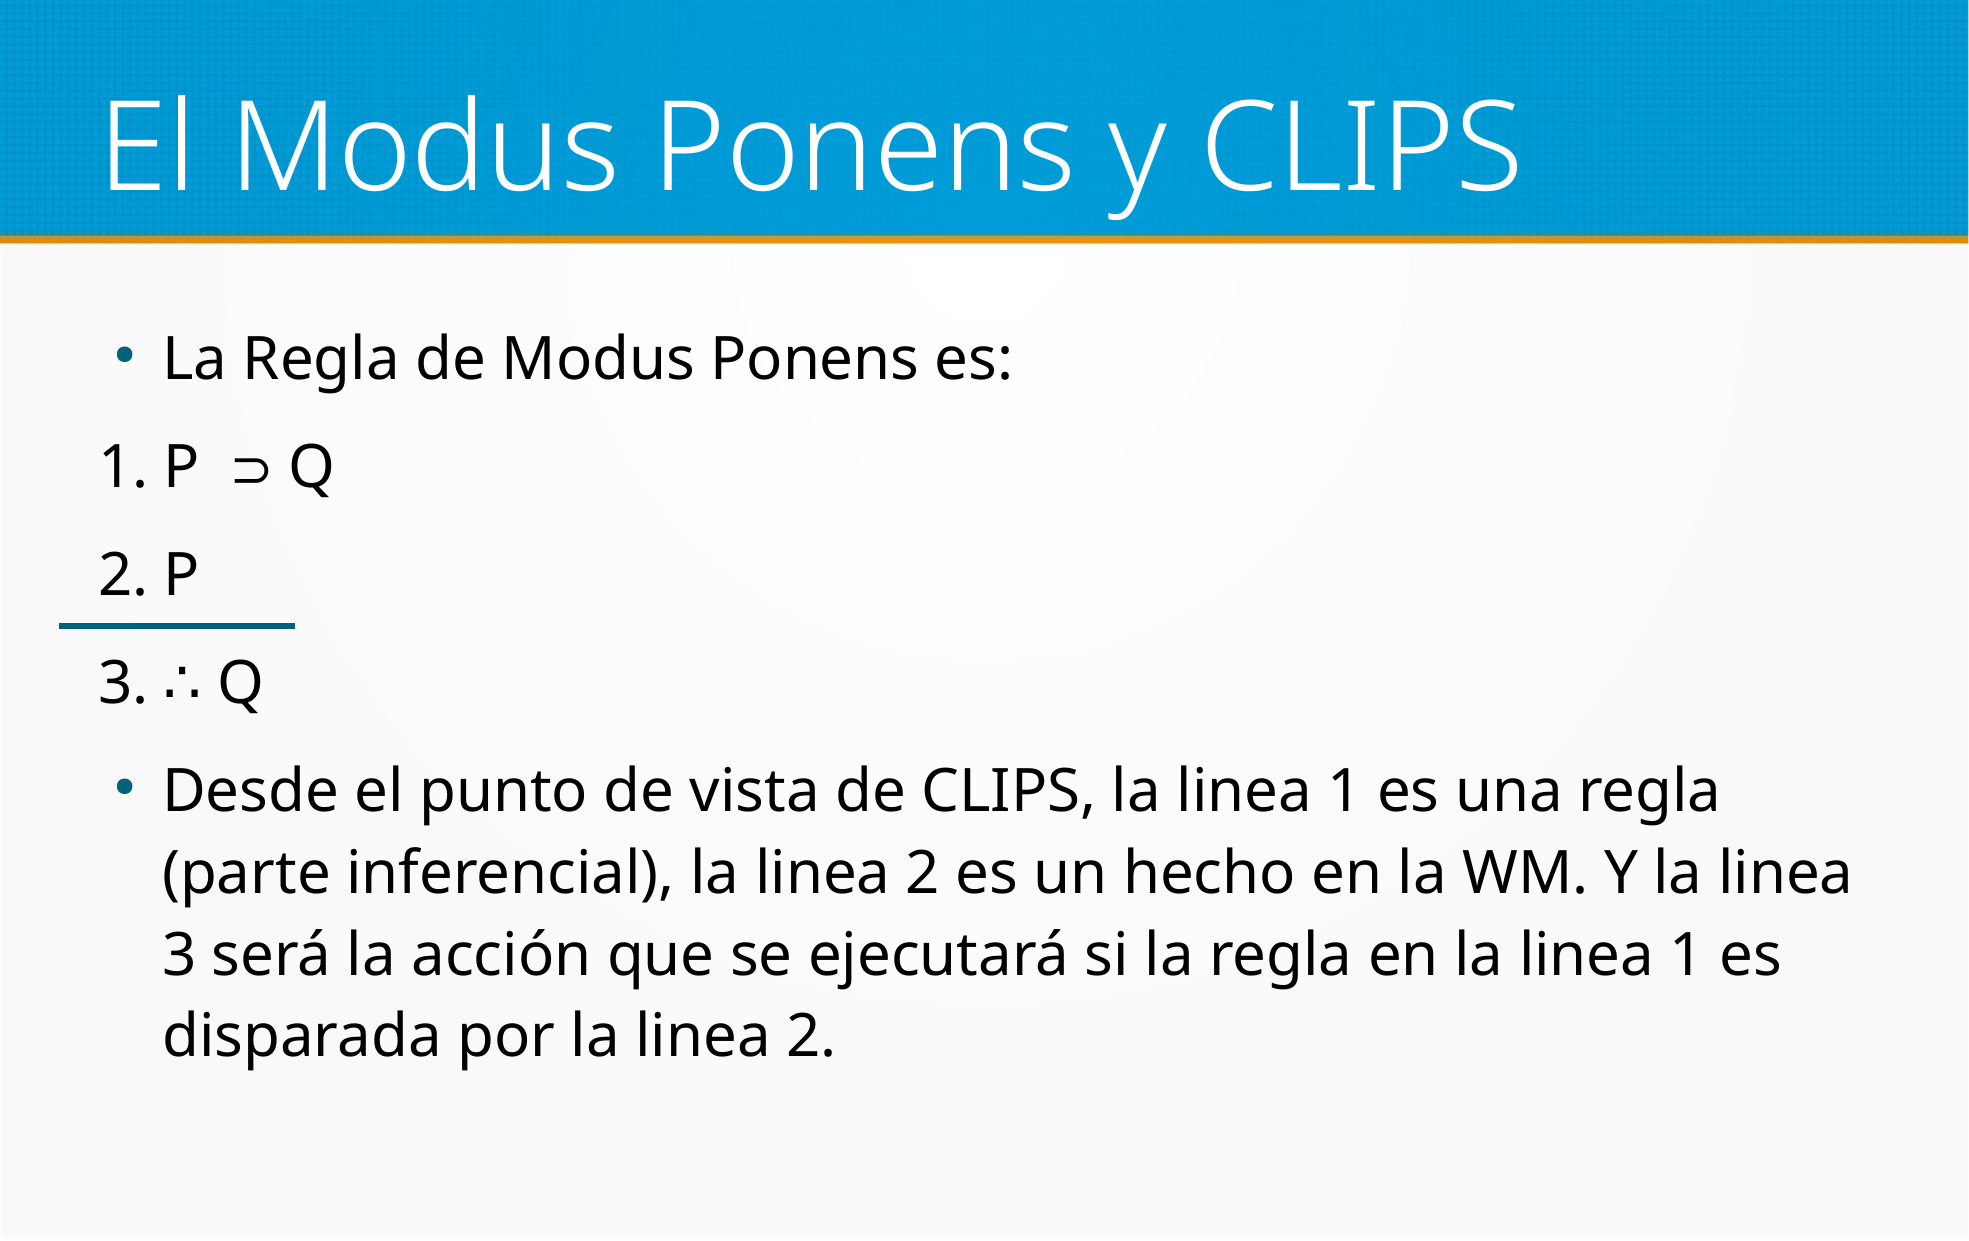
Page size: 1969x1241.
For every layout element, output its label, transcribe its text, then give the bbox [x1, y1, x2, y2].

list La Regla de Modus Ponens es: 1. P ⊃ Q 2. P 3. ∴ Q Desde el punto de vista de CLIPS, la linea 1 es una regla (parte inferencial), la linea 2 es un hecho en la WM. Y la linea 3 será la acción que se ejecutará si la regla en la linea 1 es disparada por la linea 2. [98, 315, 1861, 1081]
title El Modus Ponens y CLIPS [98, 19, 1870, 227]
picture [0, 233, 1969, 1241]
